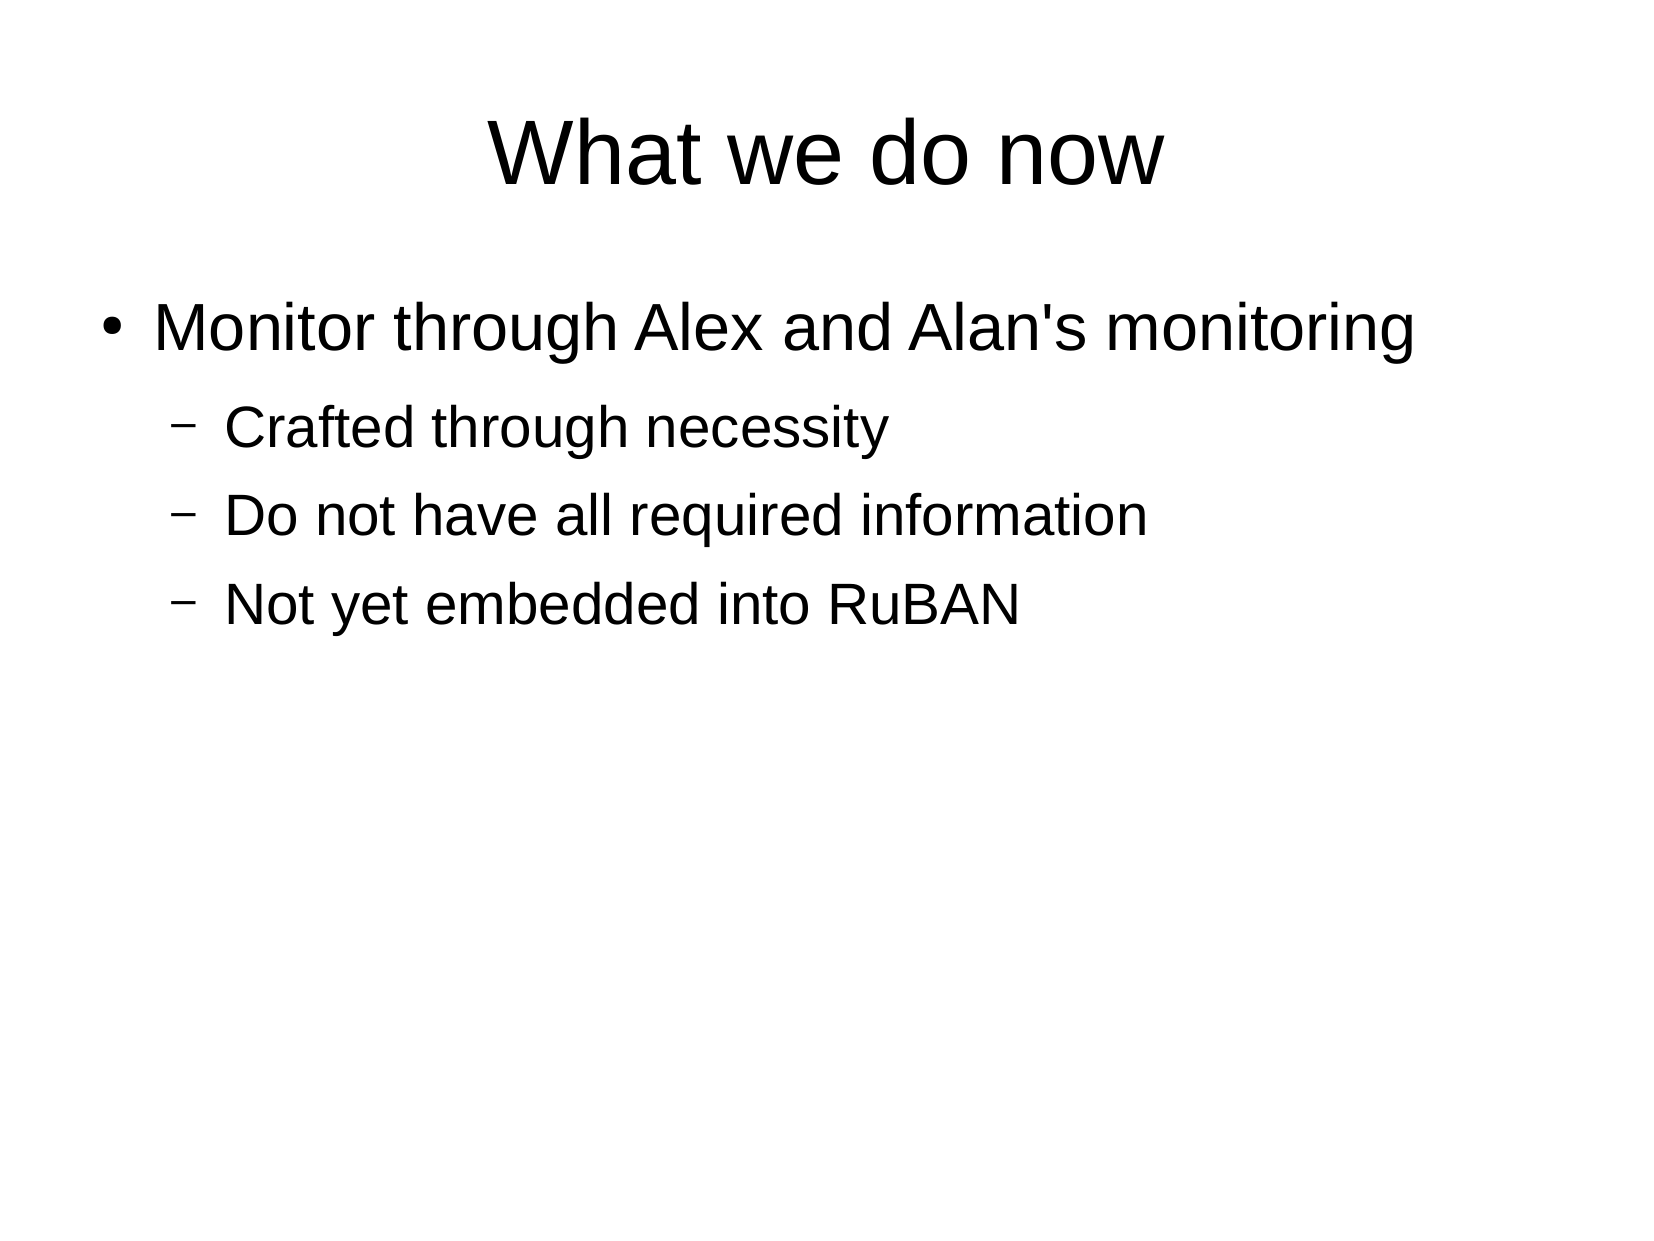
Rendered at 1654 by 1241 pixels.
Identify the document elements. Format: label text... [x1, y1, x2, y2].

title What we do now [82, 49, 1571, 257]
list Monitor through Alex and Alan's monitoring Crafted through necessity Do not have all required information Not yet embedded into RuBAN [82, 290, 1571, 1010]
